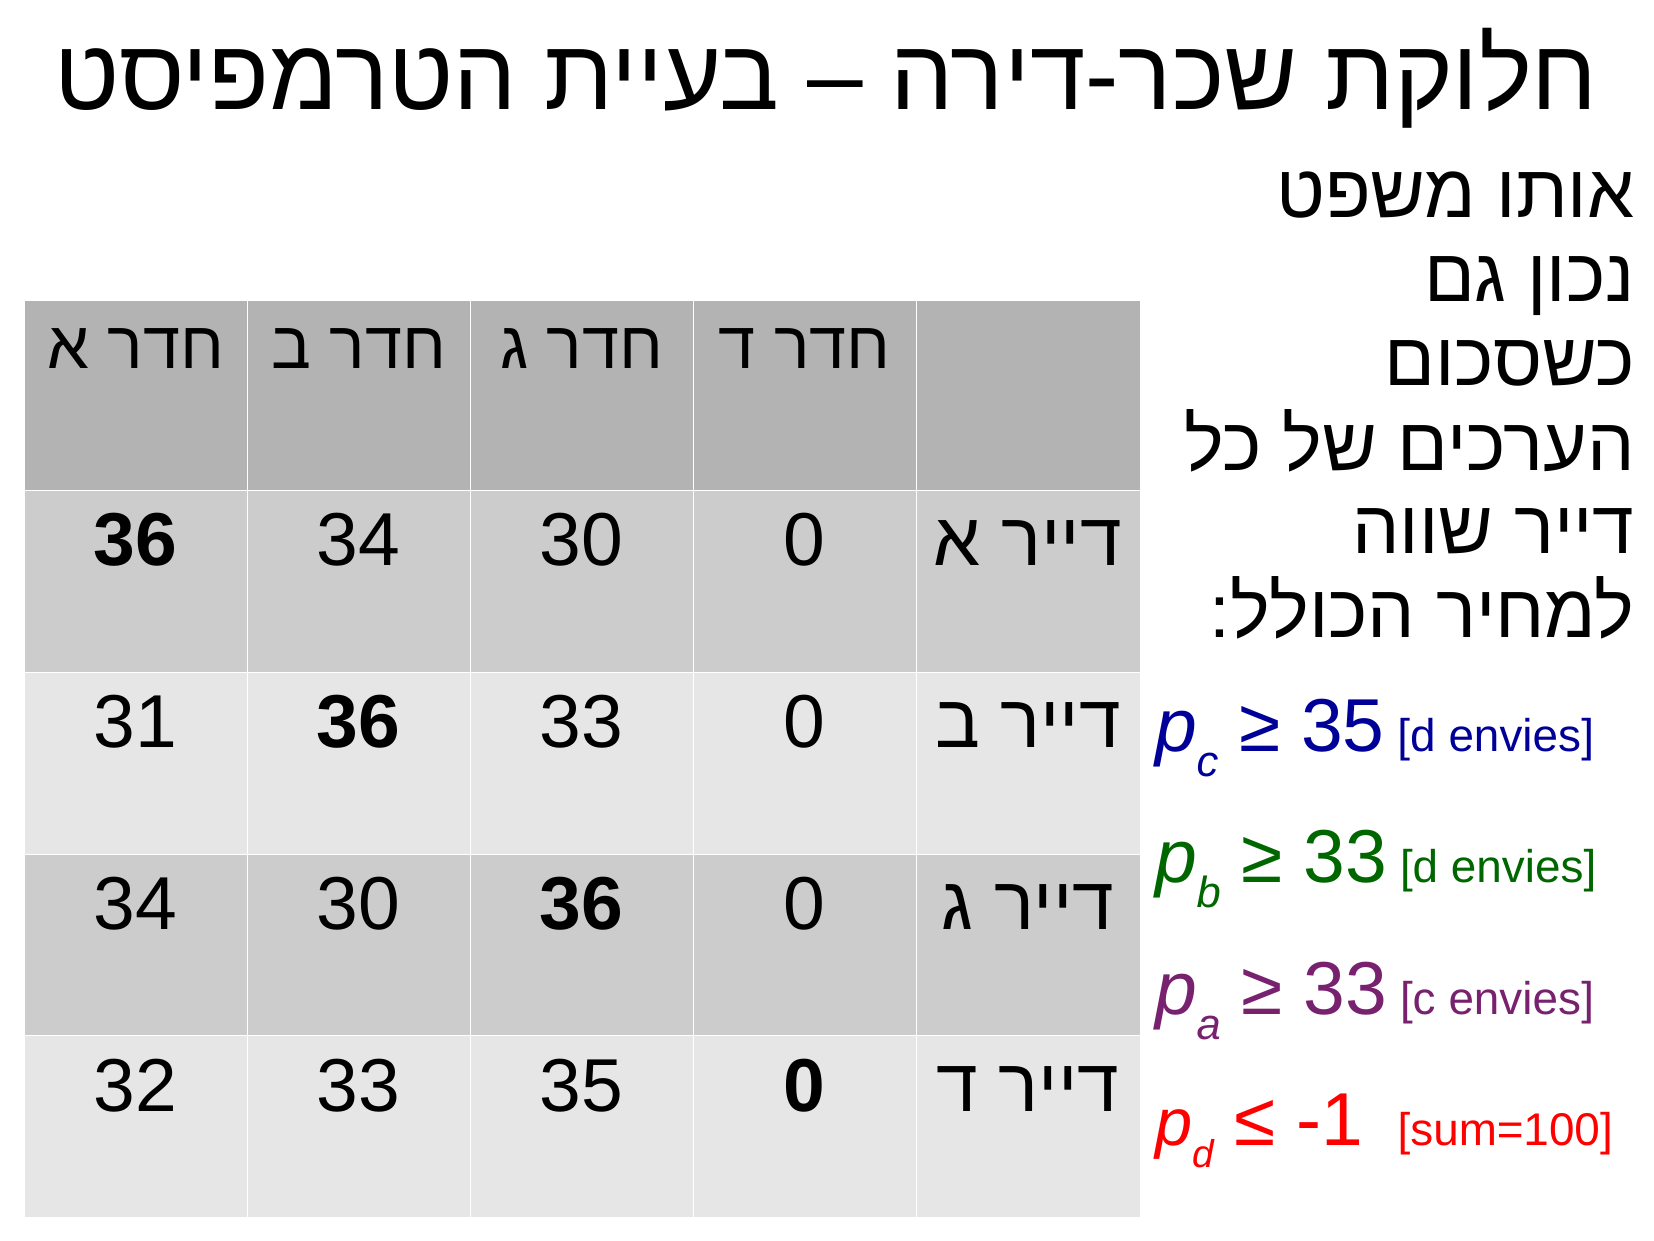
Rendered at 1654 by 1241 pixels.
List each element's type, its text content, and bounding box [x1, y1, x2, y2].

table_header חדר ג [471, 301, 693, 490]
table_cell דייר א [917, 491, 1140, 672]
table_cell 36 [471, 855, 693, 1035]
table_cell 35 [471, 1036, 693, 1217]
table_cell 36 [248, 673, 470, 854]
table_cell 33 [471, 673, 693, 854]
table_header [917, 301, 1140, 490]
table_cell דייר ד [917, 1036, 1140, 1217]
table_cell 34 [248, 491, 470, 672]
table_cell דייר ב [917, 673, 1140, 854]
list אותו משפט נכון גם כשסכום הערכים של כל דייר שווה למחיר הכולל: pc ≥ 35 [d envies] pb ≥ 33 [d envies] pa ≥ 33 [c envies] pd ≤ -1 [sum=100] [1155, 150, 1636, 1186]
table_cell 0 [694, 491, 916, 672]
table_cell 34 [25, 855, 247, 1035]
table_cell 33 [248, 1036, 470, 1217]
table_cell 0 [694, 855, 916, 1035]
table_cell 0 [694, 1036, 916, 1217]
table_header חדר א [25, 301, 247, 490]
table_cell 30 [471, 491, 693, 672]
table_cell 30 [248, 855, 470, 1035]
table_cell 36 [25, 491, 247, 672]
table_cell 0 [694, 673, 916, 854]
table_cell 31 [25, 673, 247, 854]
table_cell דייר ג [917, 855, 1140, 1035]
table_cell 32 [25, 1036, 247, 1217]
table_header חדר ד [694, 301, 916, 490]
title חלוקת שכר-דירה – בעיית הטרמפיסט [0, 0, 1654, 151]
table_header חדר ב [248, 301, 470, 490]
